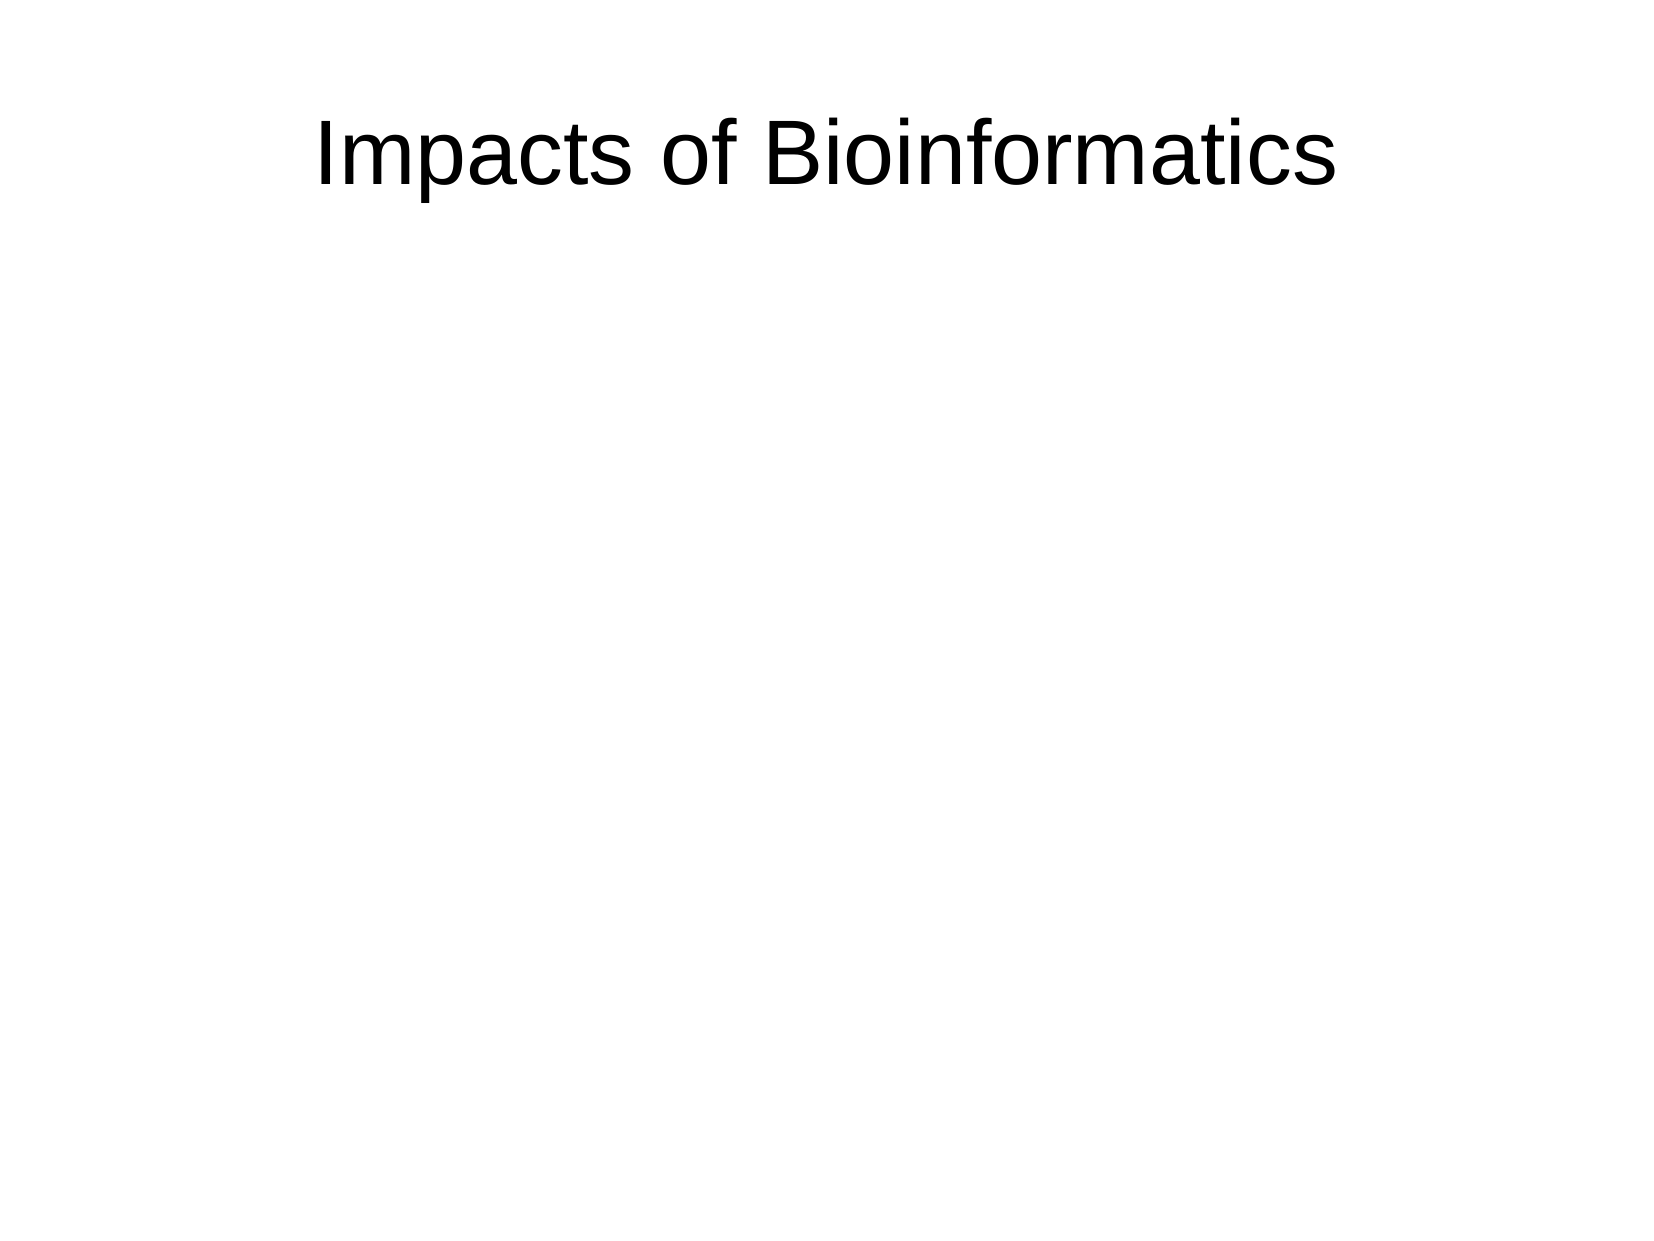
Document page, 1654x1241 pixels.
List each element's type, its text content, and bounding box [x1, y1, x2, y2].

title Impacts of Bioinformatics [82, 49, 1571, 257]
